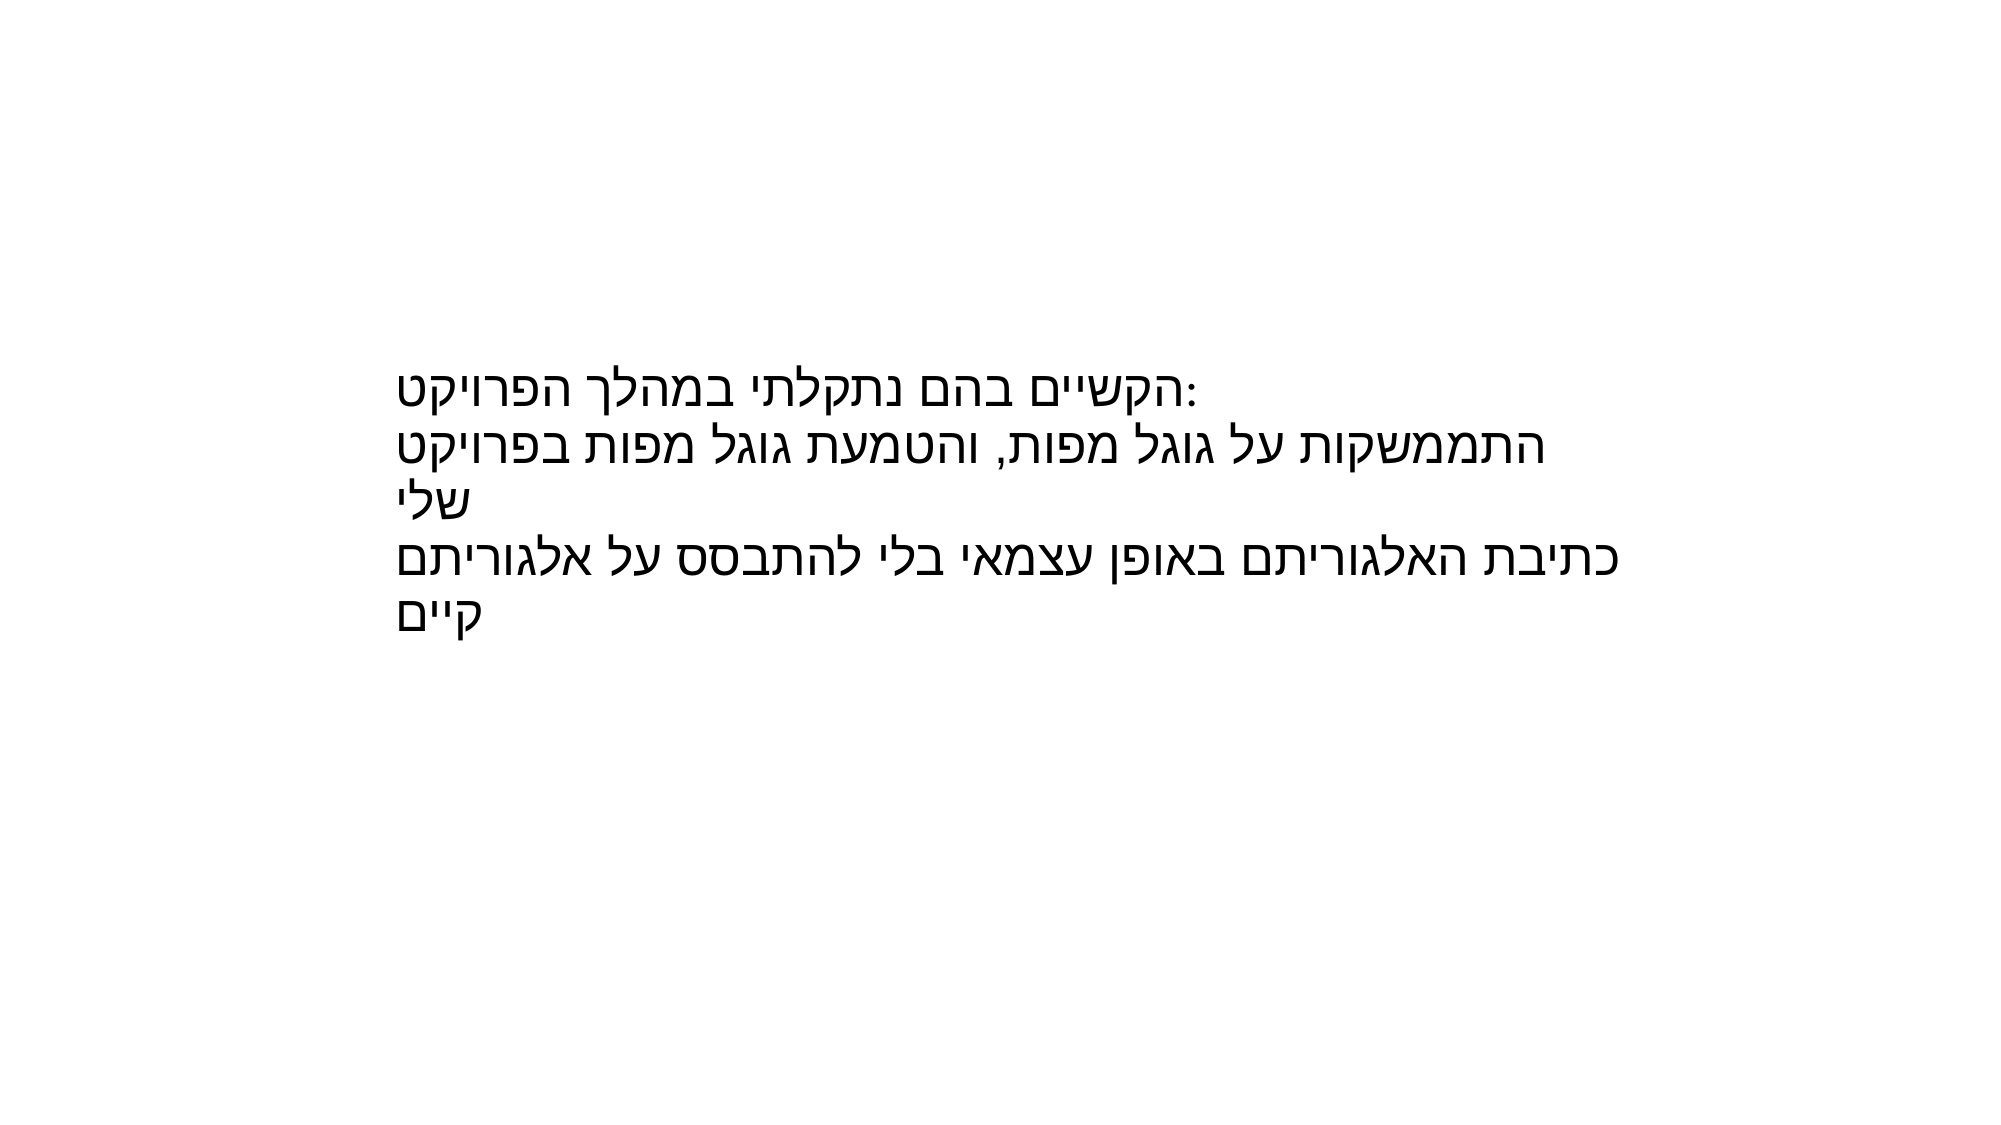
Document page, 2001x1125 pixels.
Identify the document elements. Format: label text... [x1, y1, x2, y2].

text_box הקשיים בהם נתקלתי במהלך הפרויקט: התממשקות על גוגל מפות, והטמעת גוגל מפות בפרויקט שלי כתיבת האלגוריתם באופן עצמאי בלי להתבסס על אלגוריתם קיים [381, 353, 1640, 588]
